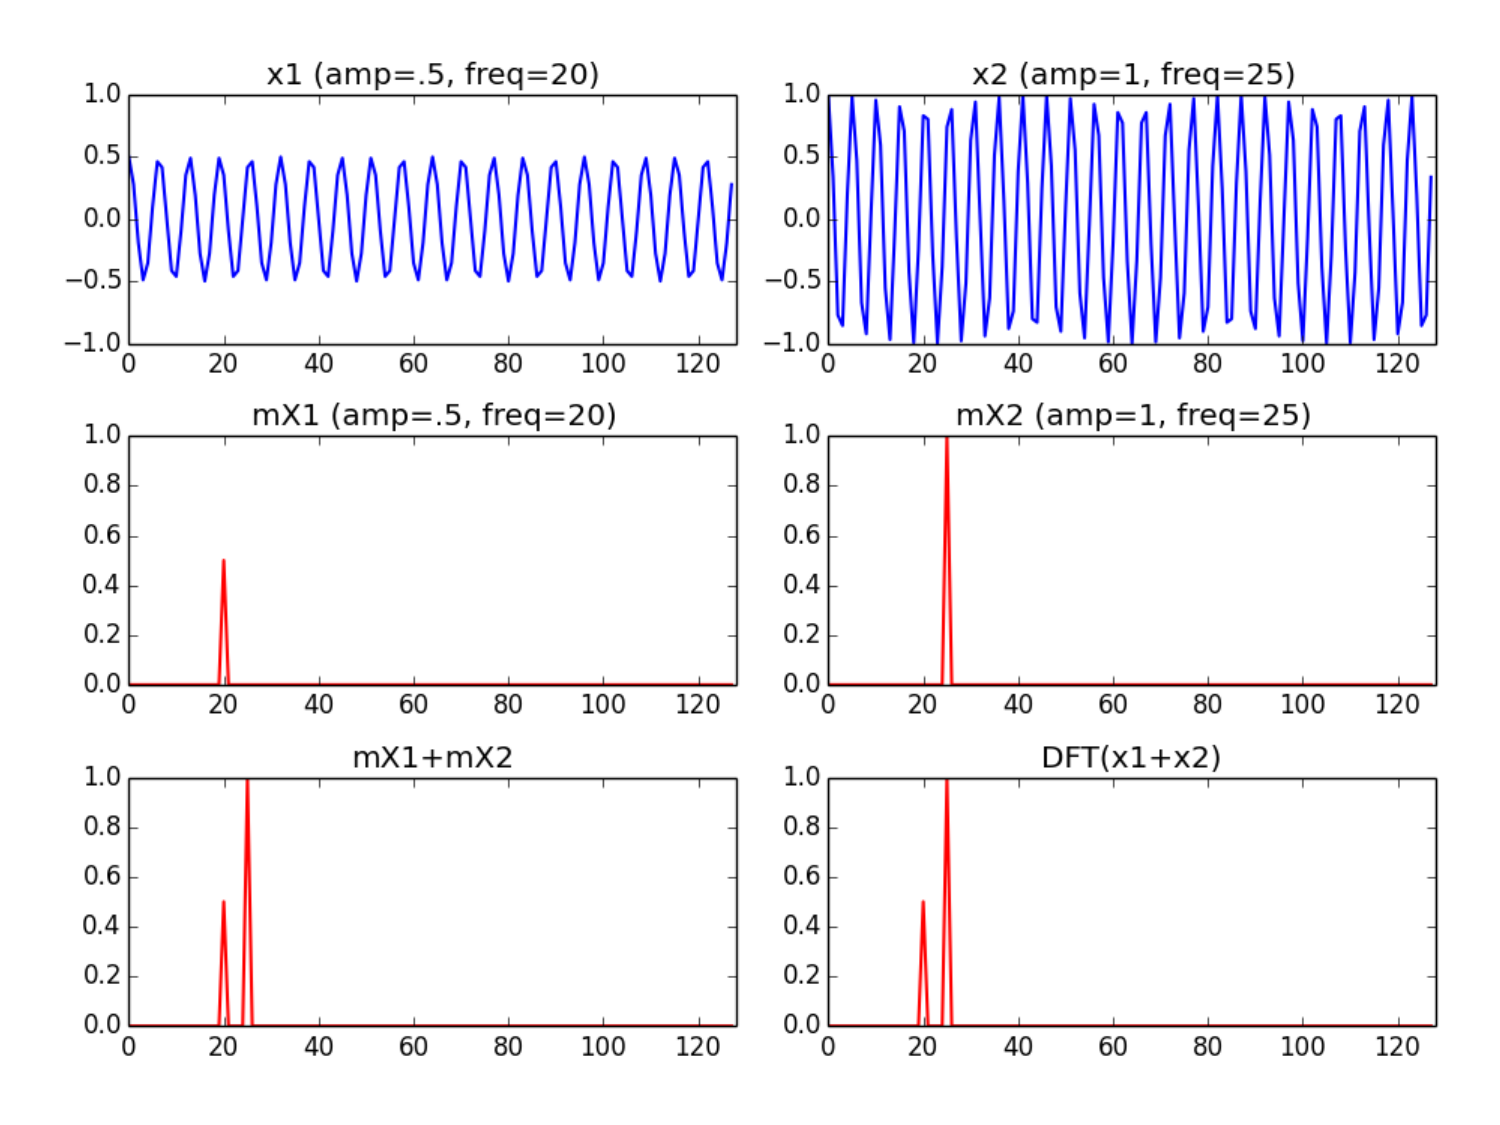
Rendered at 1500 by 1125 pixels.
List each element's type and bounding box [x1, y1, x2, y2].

picture [37, 35, 1463, 1086]
